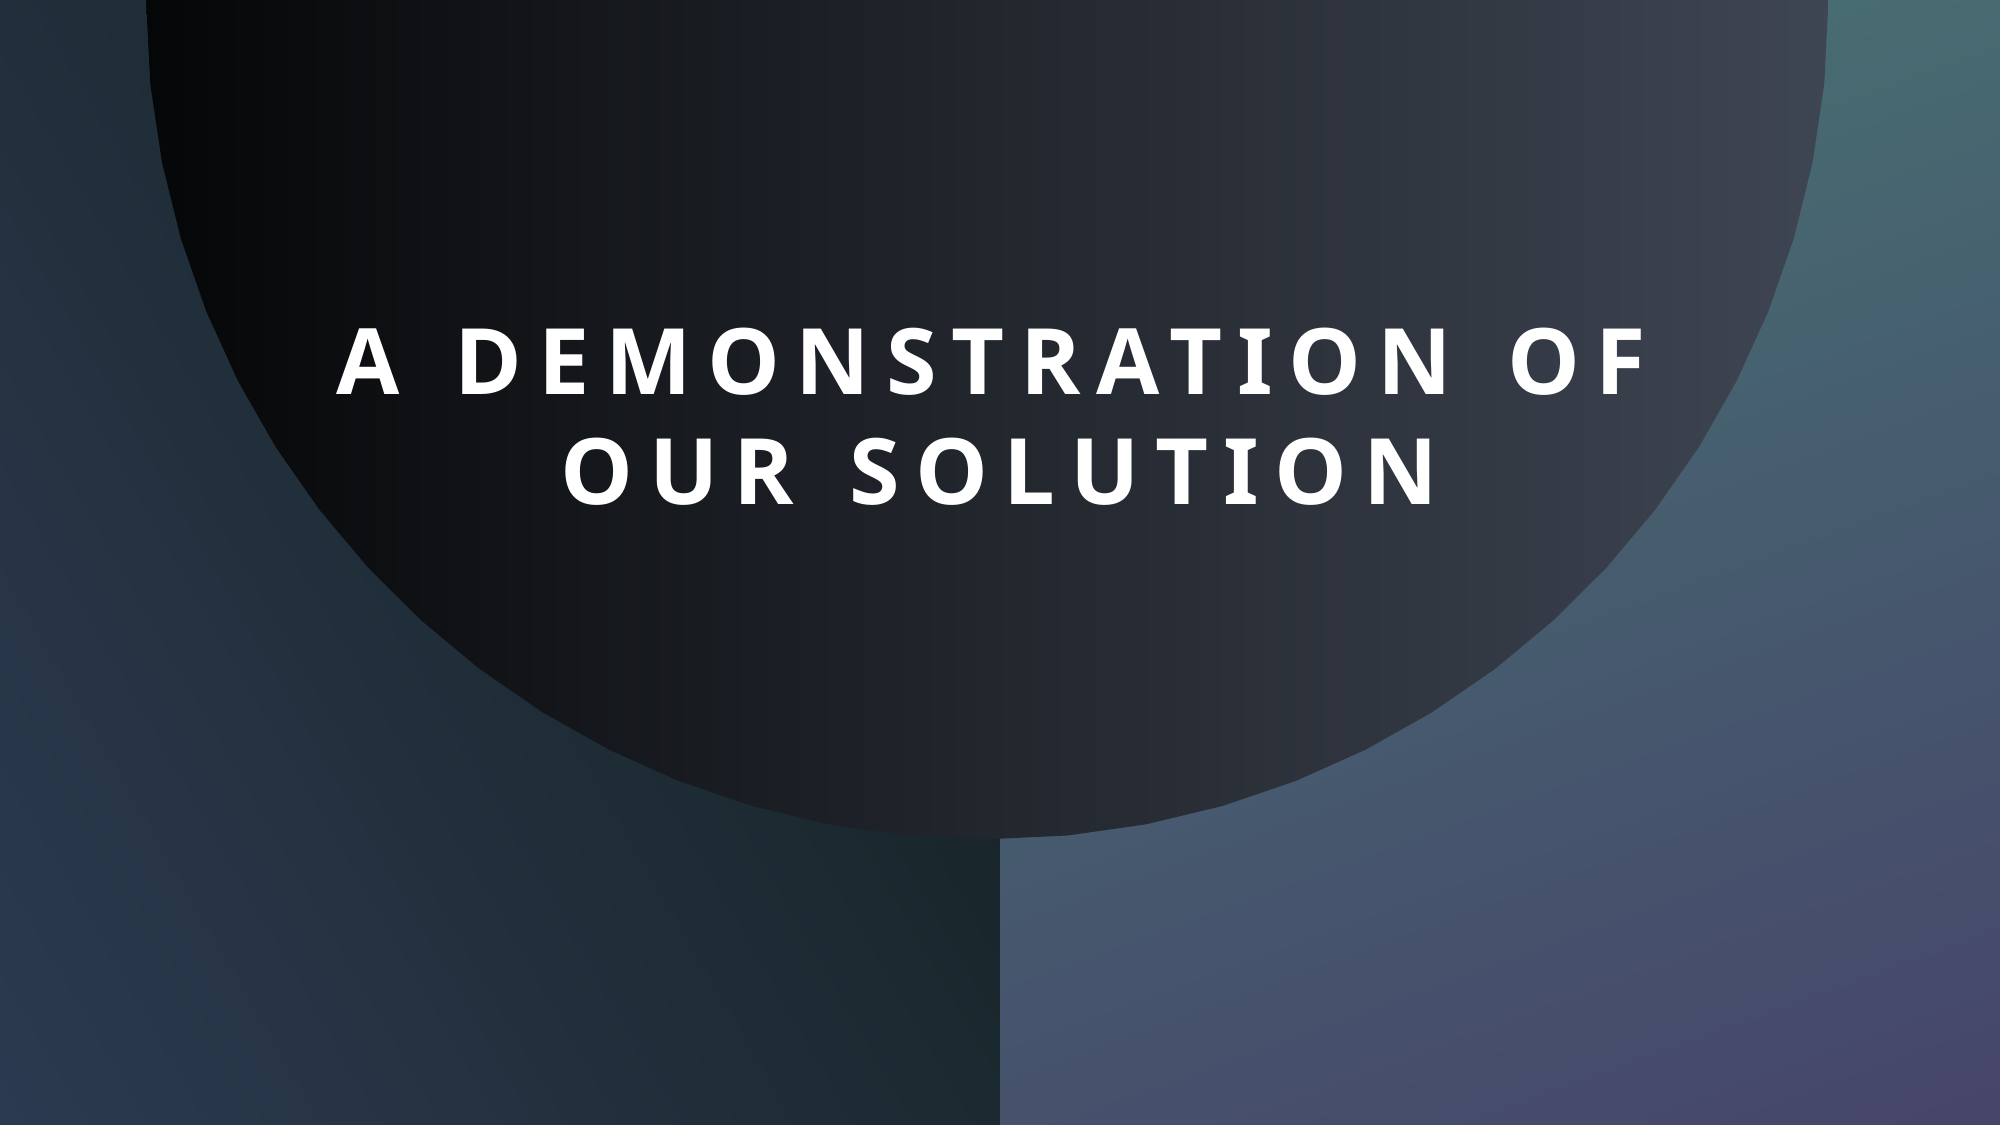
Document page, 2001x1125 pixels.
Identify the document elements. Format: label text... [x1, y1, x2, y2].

text_box [0, 0, 2000, 1125]
title A demonstration of our solution [249, 181, 1750, 645]
